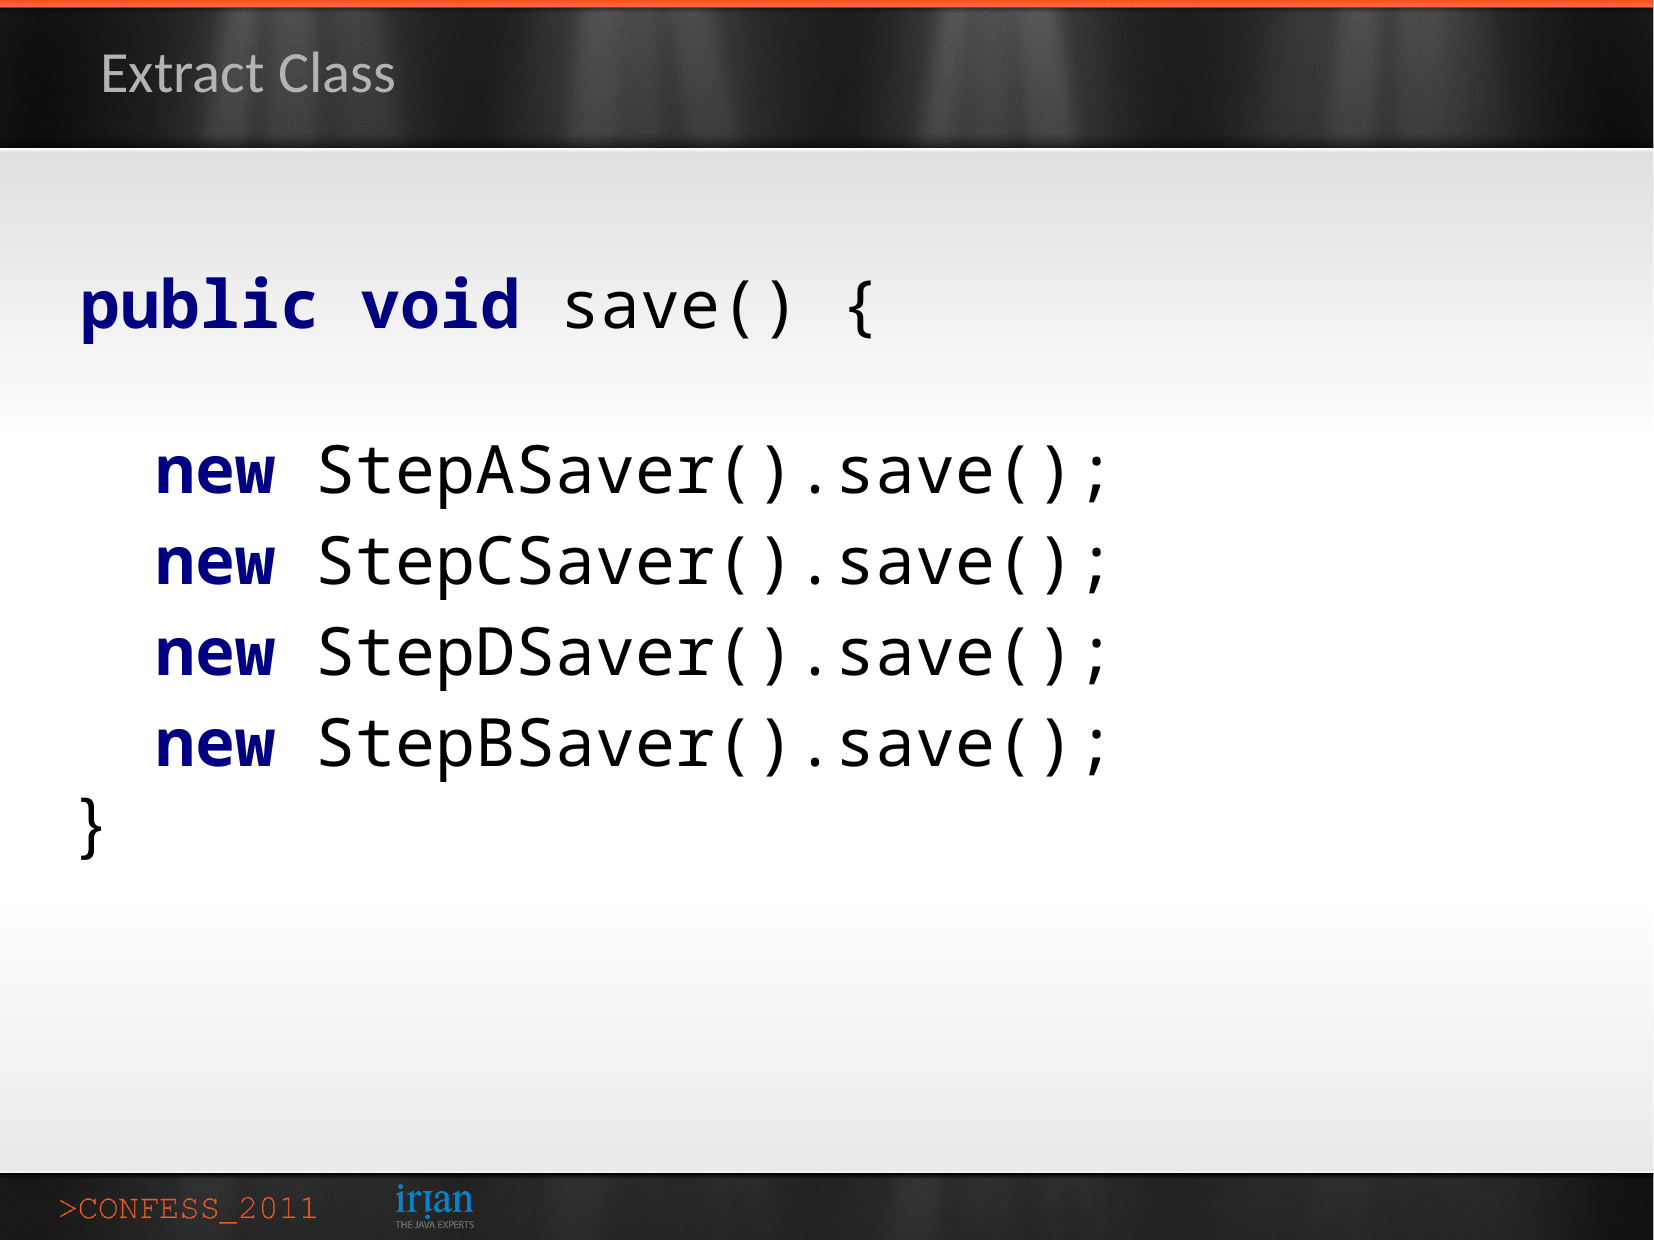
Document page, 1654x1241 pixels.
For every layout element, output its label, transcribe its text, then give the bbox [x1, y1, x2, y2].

title Extract Class [100, 6, 1589, 151]
subtitle public void save() { new StepASaver().save(); new StepCSaver().save(); new StepDSaver().save(); new StepBSaver().save(); } [80, 289, 1570, 1141]
picture [0, 0, 1654, 1240]
